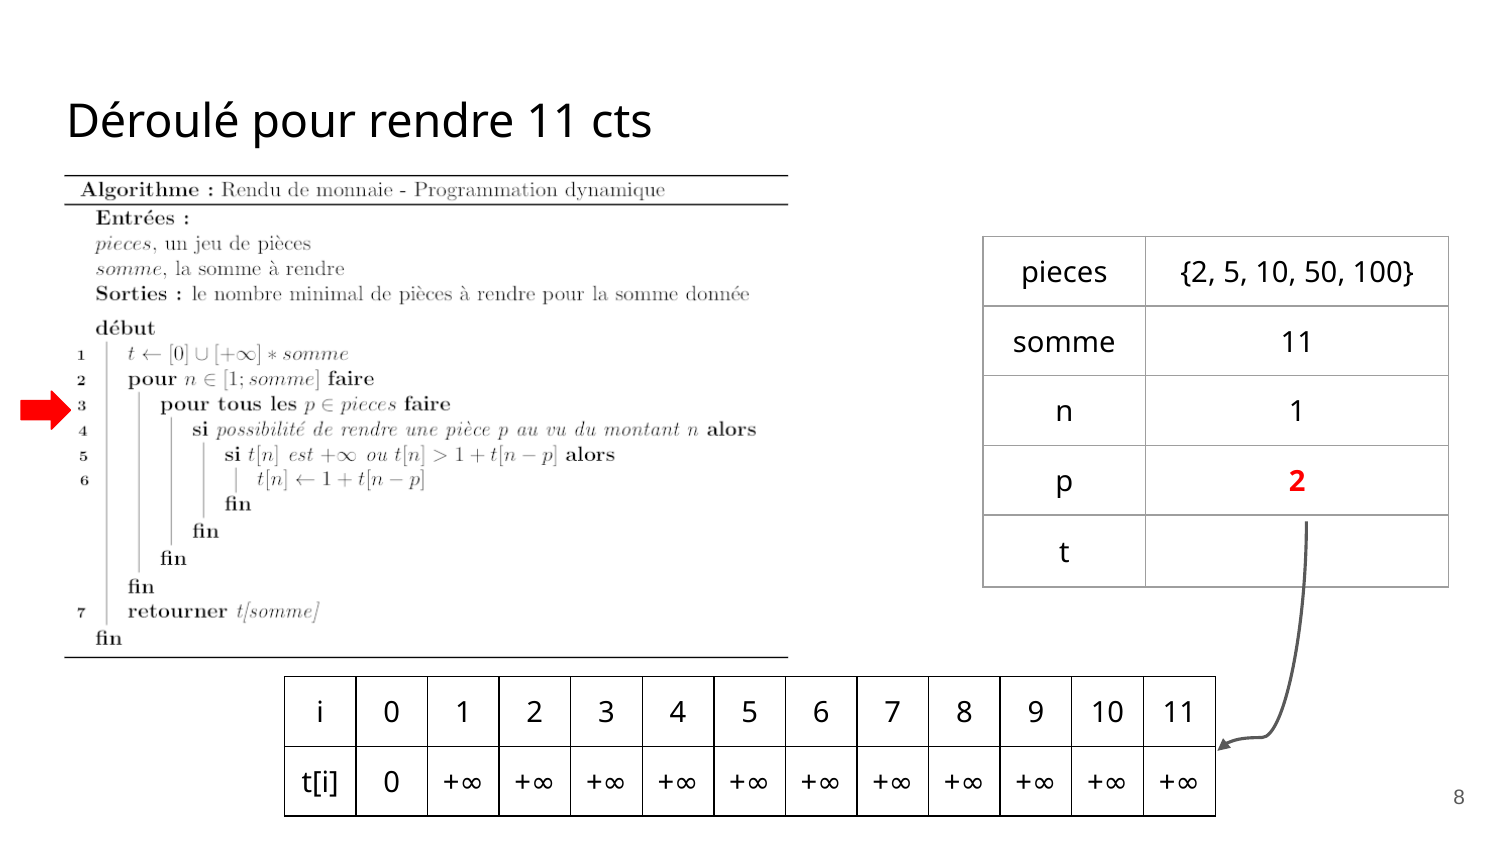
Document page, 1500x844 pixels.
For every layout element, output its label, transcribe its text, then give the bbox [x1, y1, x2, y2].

table_header 11 [1144, 677, 1215, 746]
table_header 10 [1072, 677, 1143, 746]
table_header 2 [500, 677, 570, 746]
table_cell 0 [357, 747, 427, 815]
table_cell +∞ [715, 747, 785, 815]
table_cell t [984, 516, 1145, 586]
table_cell +∞ [571, 747, 642, 815]
table_header 6 [786, 677, 856, 746]
table_header i [285, 677, 355, 746]
table_cell +∞ [500, 747, 570, 815]
table_cell p [984, 446, 1145, 514]
table_header 5 [715, 677, 785, 746]
table_cell +∞ [643, 747, 713, 815]
table_cell +∞ [1144, 747, 1215, 815]
table_cell n [984, 376, 1145, 445]
picture [63, 173, 789, 660]
table_cell +∞ [1001, 747, 1071, 815]
table_cell +∞ [929, 747, 999, 815]
table_header 3 [571, 677, 642, 746]
table_header pieces [984, 237, 1145, 305]
table_cell somme [984, 307, 1145, 375]
table_cell [1146, 516, 1448, 586]
slide_number <numéro> [1389, 764, 1480, 830]
table_header 9 [1001, 677, 1071, 746]
table_cell t[i] [285, 747, 355, 815]
table_cell +∞ [428, 747, 498, 815]
table_header 0 [357, 677, 427, 746]
table_cell +∞ [1072, 747, 1143, 815]
table_cell 11 [1146, 307, 1448, 375]
table_header {2, 5, 10, 50, 100} [1146, 237, 1448, 305]
table_cell 1 [1146, 376, 1448, 445]
title Déroulé pour rendre 11 cts [51, 72, 1449, 167]
table_cell +∞ [786, 747, 856, 815]
table_header 8 [929, 677, 999, 746]
table_cell +∞ [858, 747, 928, 815]
text_box [21, 391, 71, 430]
table_header 1 [428, 677, 498, 746]
table_cell 2 [1146, 446, 1448, 514]
table_header 4 [643, 677, 713, 746]
table_header 7 [858, 677, 928, 746]
